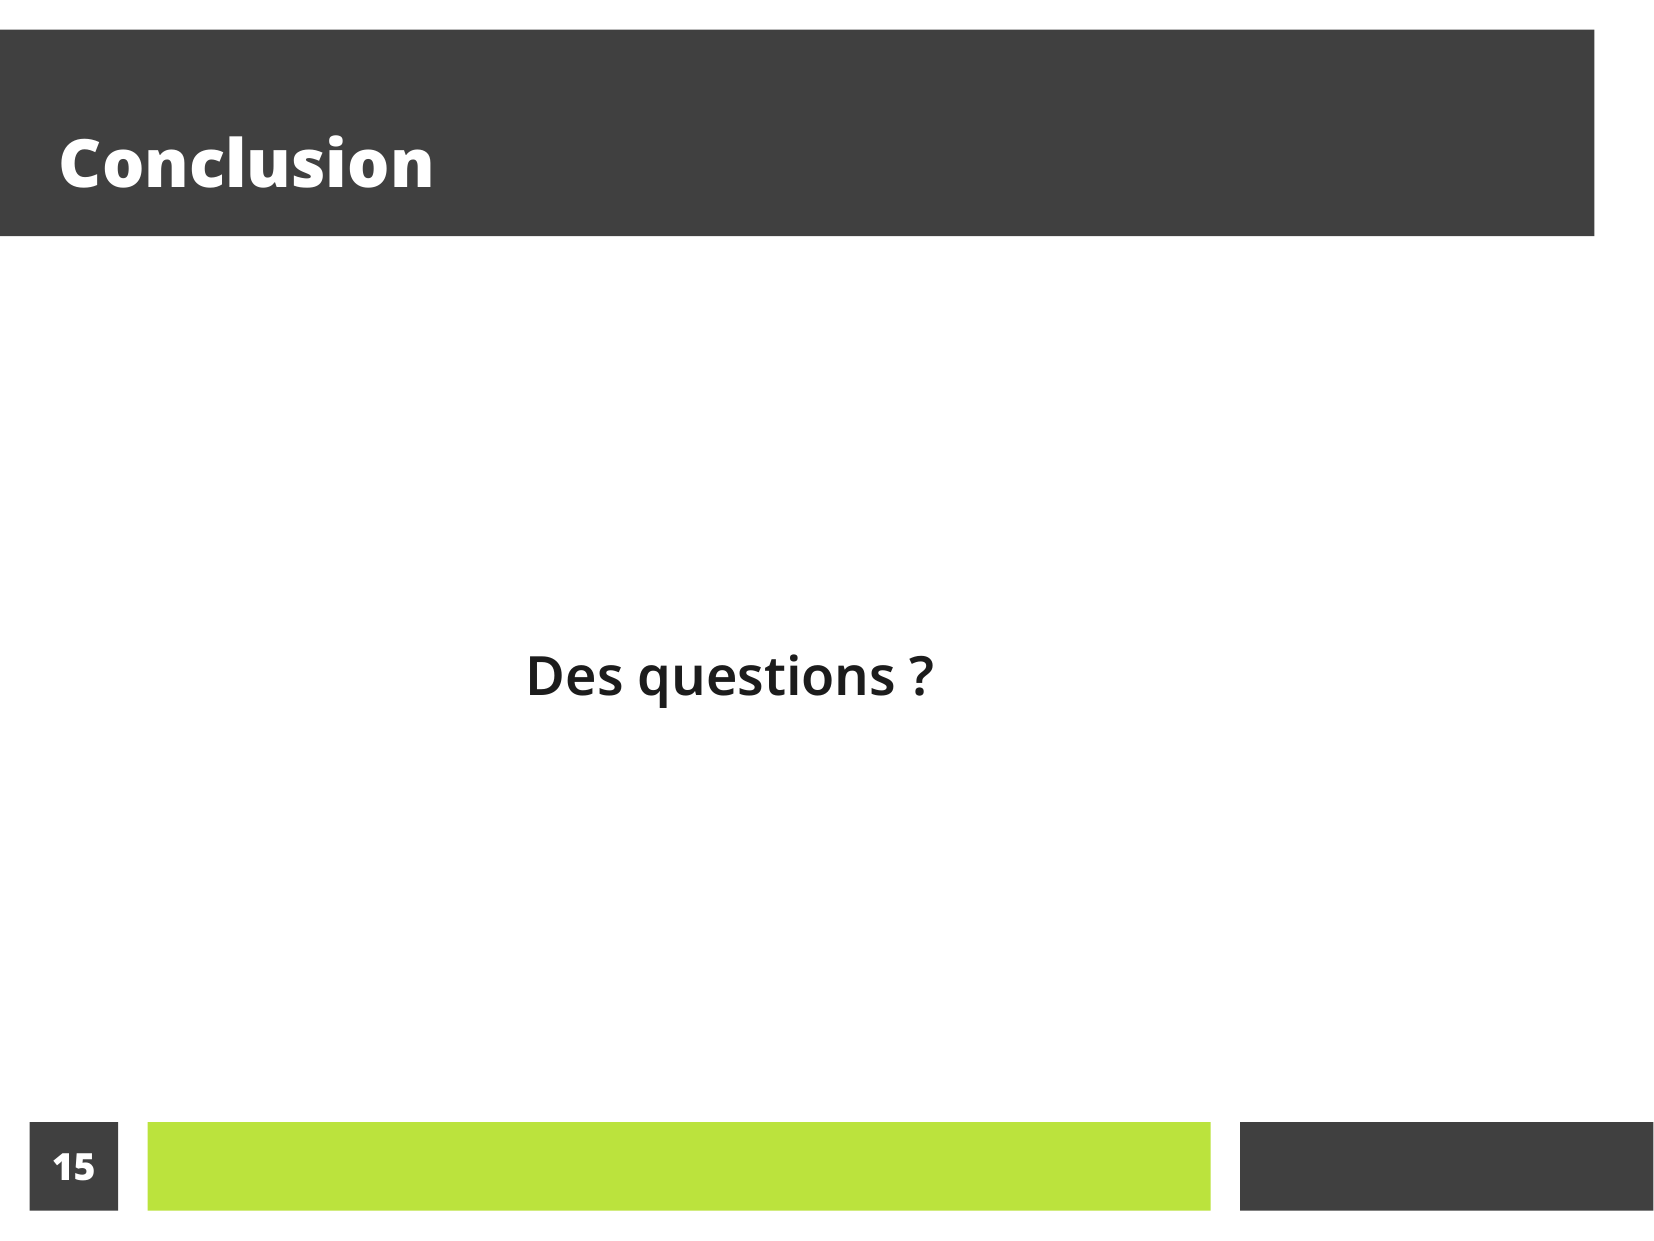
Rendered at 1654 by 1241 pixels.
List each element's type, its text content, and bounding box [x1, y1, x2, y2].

list Des questions ? [525, 637, 1028, 733]
title Conclusion [59, 59, 1595, 207]
